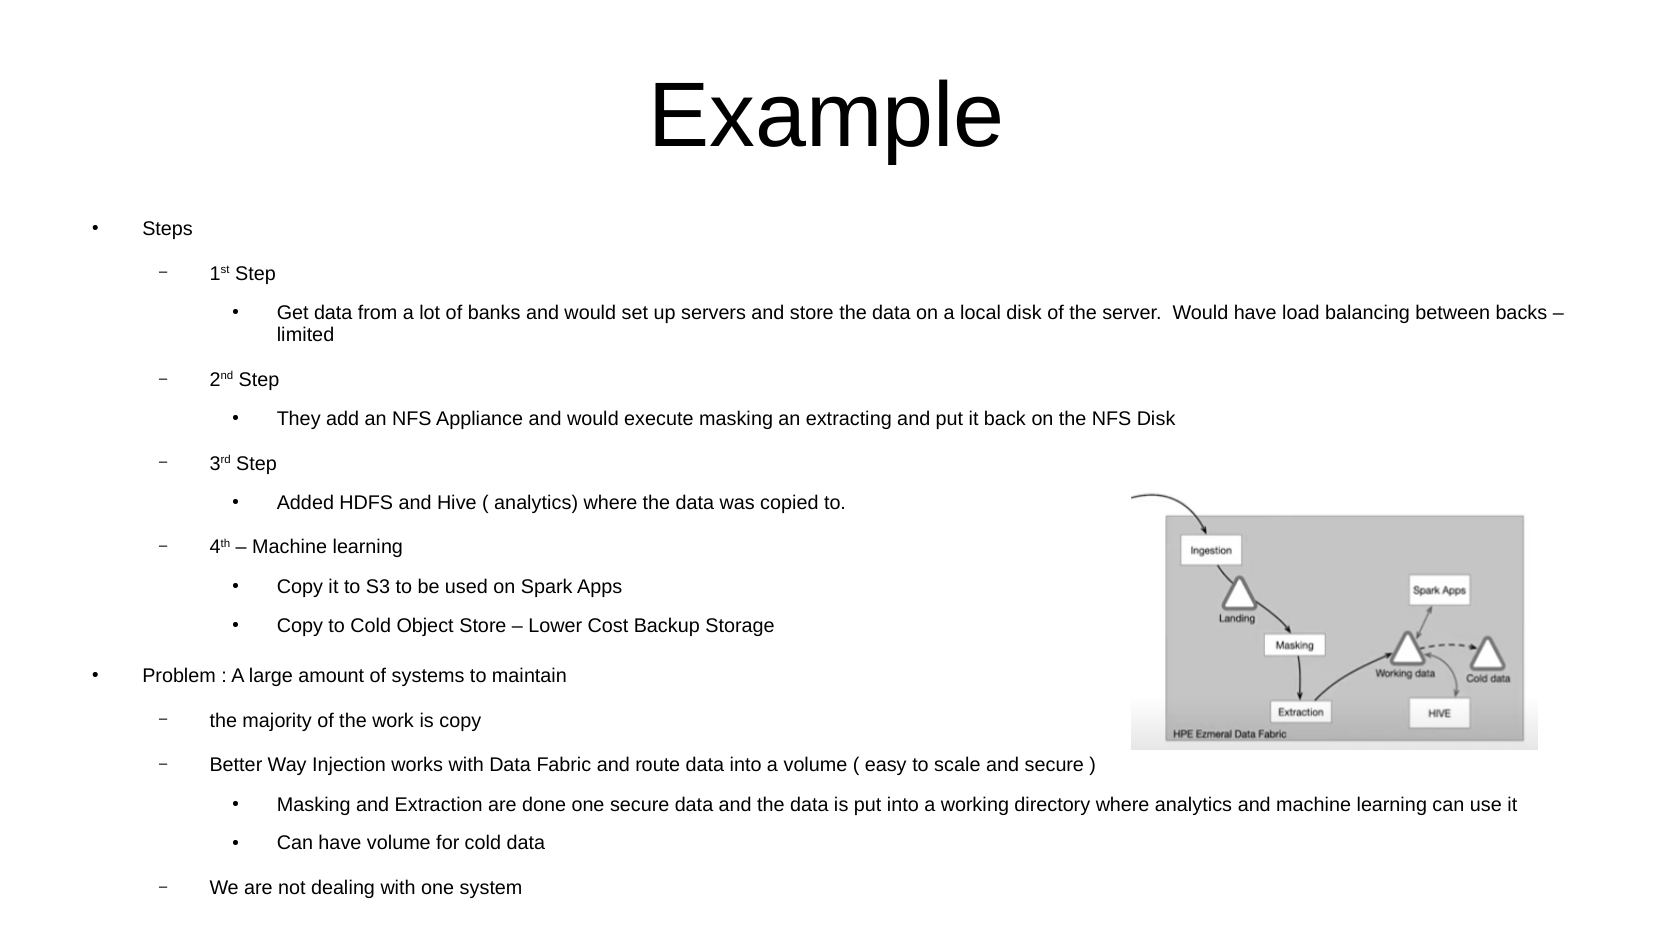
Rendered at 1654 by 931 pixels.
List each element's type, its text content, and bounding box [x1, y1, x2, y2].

list Steps 1st Step Get data from a lot of banks and would set up servers and store the data on a local disk of the server. Would have load balancing between backs – limited 2nd Step They add an NFS Appliance and would execute masking an extracting and put it back on the NFS Disk 3rd Step Added HDFS and Hive ( analytics) where the data was copied to. 4th – Machine learning Copy it to S3 to be used on Spark Apps Copy to Cold Object Store – Lower Cost Backup Storage Problem : A large amount of systems to maintain the majority of the work is copy Better Way Injection works with Data Fabric and route data into a volume ( easy to scale and secure ) Masking and Extraction are done one secure data and the data is put into a working directory where analytics and machine learning can use it Can have volume for cold data We are not dealing with one system [75, 217, 1605, 901]
title Example [82, 37, 1571, 193]
picture [1131, 484, 1538, 751]
